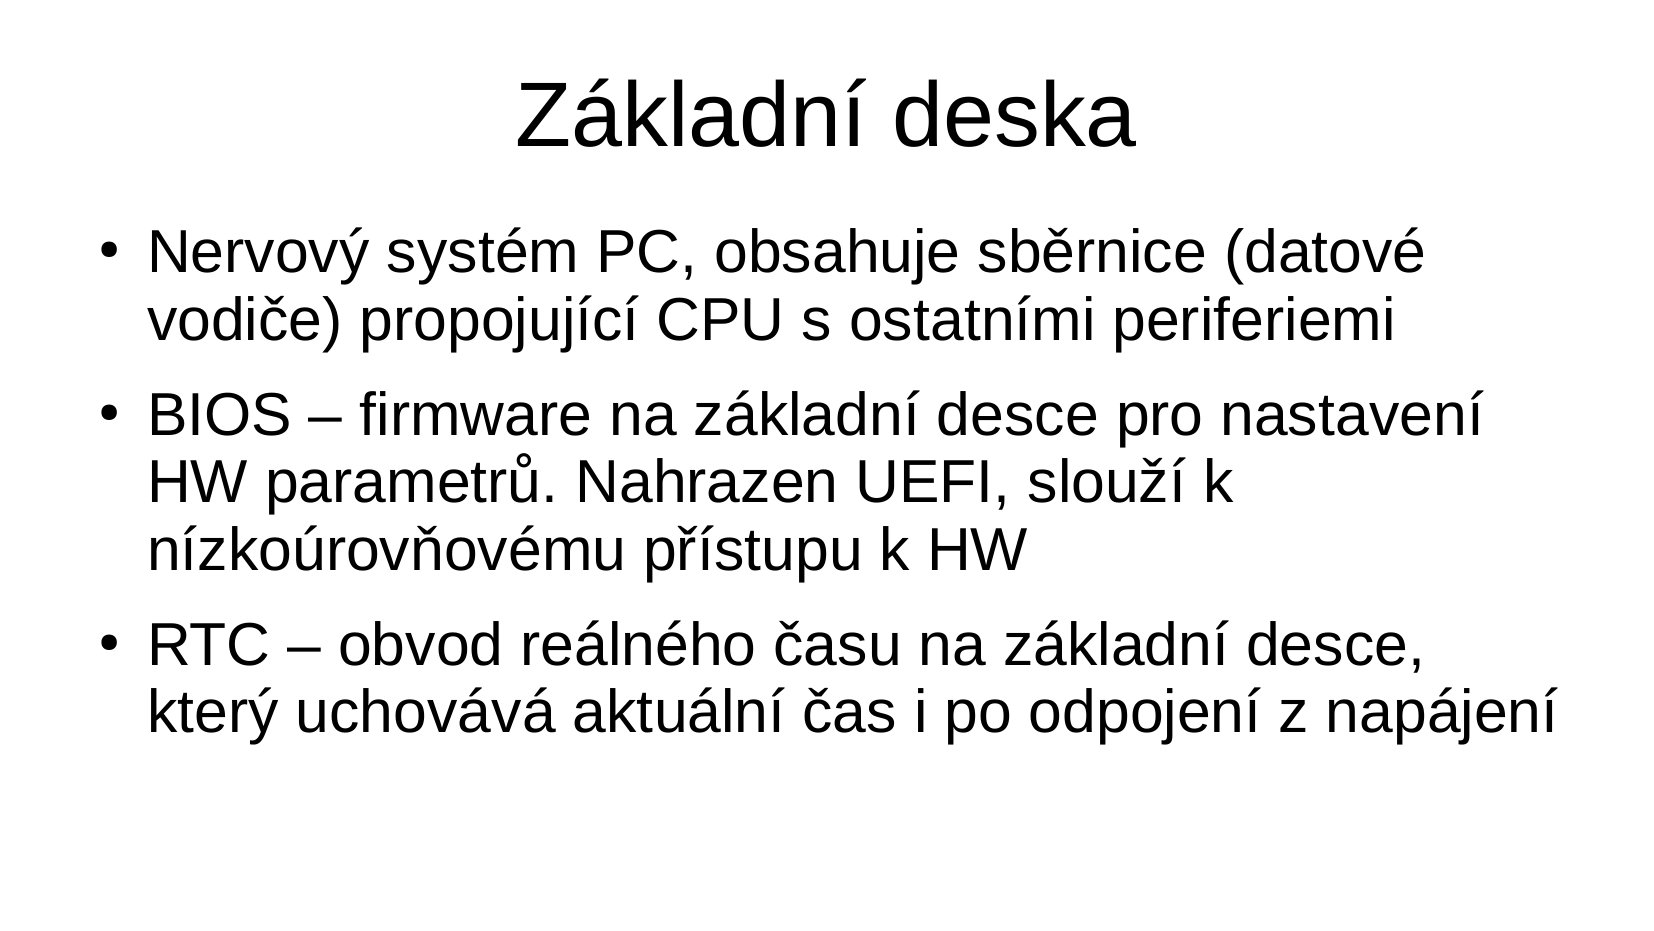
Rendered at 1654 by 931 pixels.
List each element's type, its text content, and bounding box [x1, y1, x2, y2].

title Základní deska [82, 37, 1571, 193]
list Nervový systém PC, obsahuje sběrnice (datové vodiče) propojující CPU s ostatními periferiemi BIOS – firmware na základní desce pro nastavení HW parametrů. Nahrazen UEFI, slouží k nízkoúrovňovému přístupu k HW RTC – obvod reálného času na základní desce, který uchovává aktuální čas i po odpojení z napájení [82, 217, 1571, 758]
